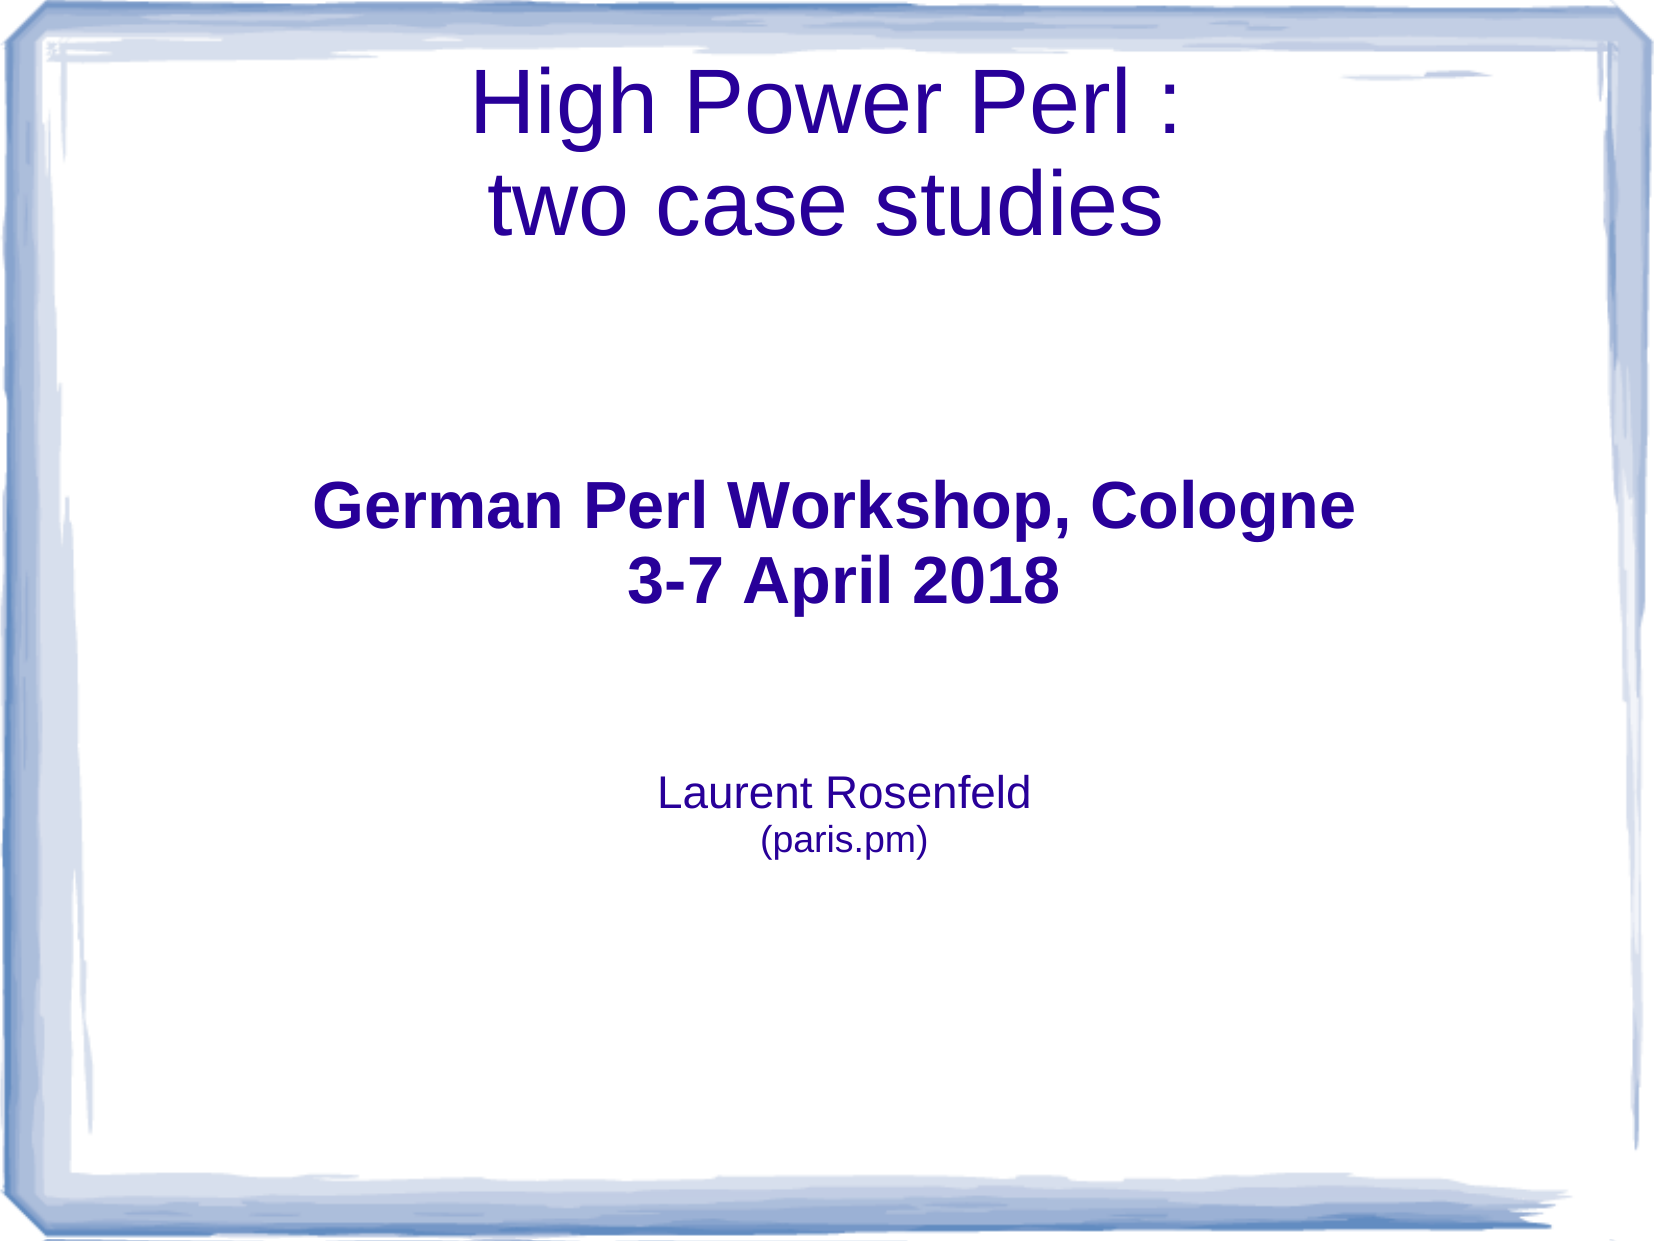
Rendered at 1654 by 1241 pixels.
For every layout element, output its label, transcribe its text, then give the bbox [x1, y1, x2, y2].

picture [0, 0, 1654, 1241]
subtitle German Perl Workshop, Cologne 3-7 April 2018 Laurent Rosenfeld (paris.pm) [118, 324, 1571, 1004]
title High Power Perl : two case studies [82, 49, 1571, 257]
